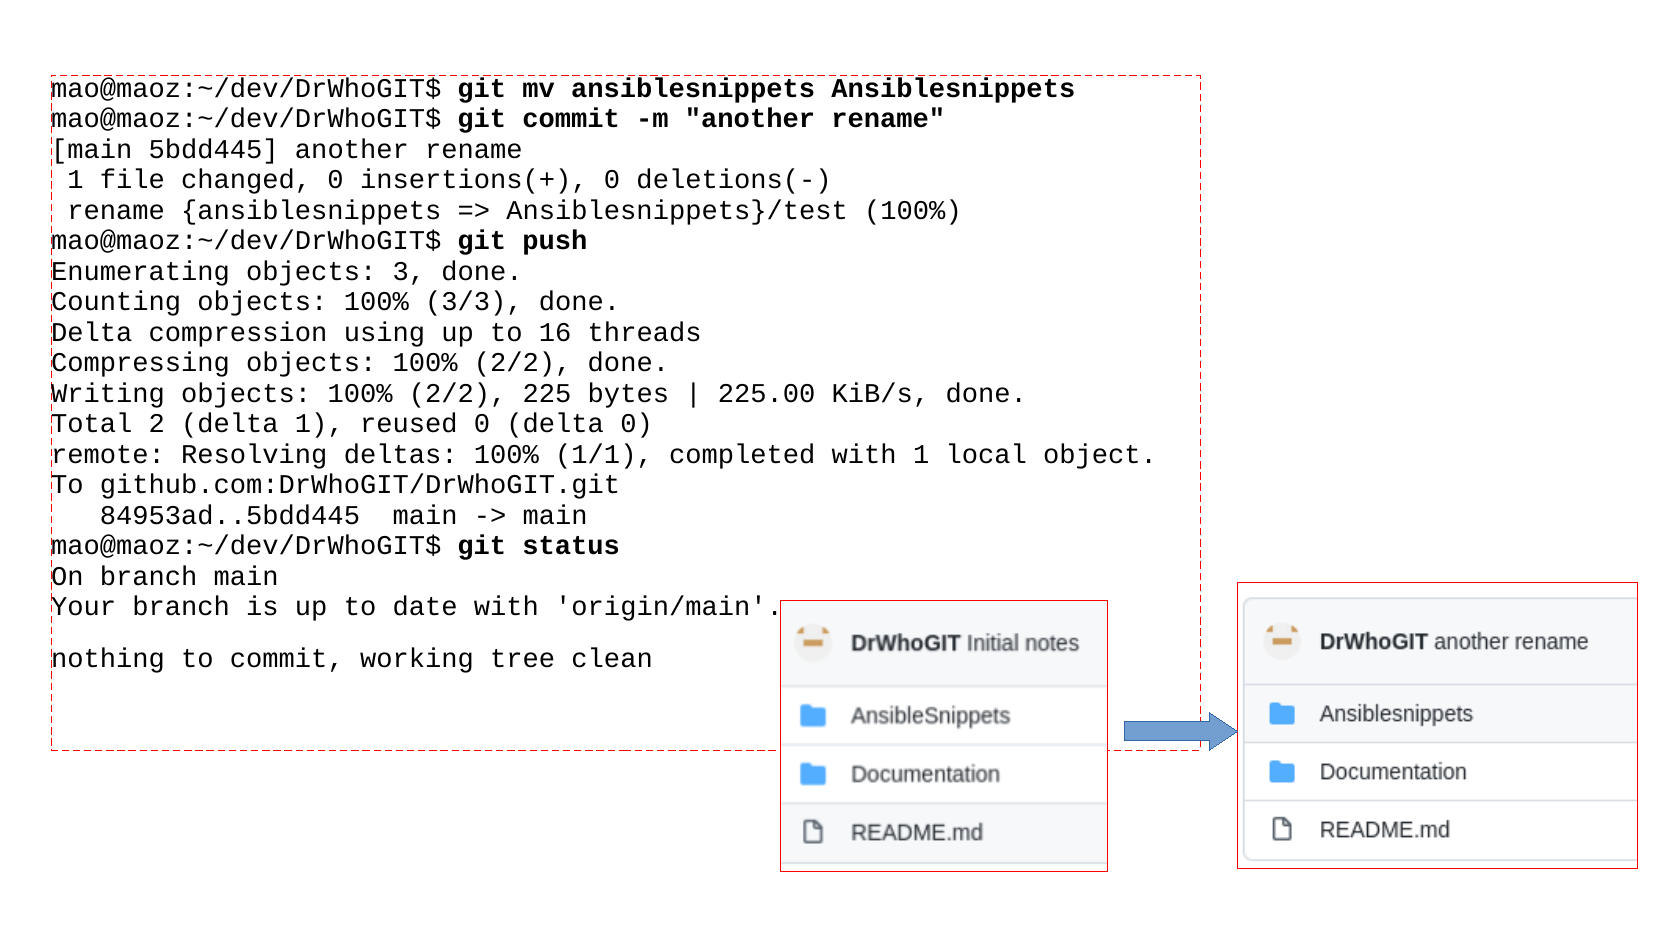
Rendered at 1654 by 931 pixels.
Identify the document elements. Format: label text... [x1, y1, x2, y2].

text_box mao@maoz:~/dev/DrWhoGIT$ git mv ansiblesnippets Ansiblesnippets mao@maoz:~/dev/DrWhoGIT$ git commit -m "another rename" [main 5bdd445] another rename 1 file changed, 0 insertions(+), 0 deletions(-) rename {ansiblesnippets => Ansiblesnippets}/test (100%) mao@maoz:~/dev/DrWhoGIT$ git push Enumerating objects: 3, done. Counting objects: 100% (3/3), done. Delta compression using up to 16 threads Compressing objects: 100% (2/2), done. Writing objects: 100% (2/2), 225 bytes | 225.00 KiB/s, done. Total 2 (delta 1), reused 0 (delta 0) remote: Resolving deltas: 100% (1/1), completed with 1 local object. To github.com:DrWhoGIT/DrWhoGIT.git 84953ad..5bdd445 main -> main mao@maoz:~/dev/DrWhoGIT$ git status On branch main Your branch is up to date with 'origin/main'. nothing to commit, working tree clean [51, 75, 1201, 751]
picture [1237, 582, 1638, 869]
picture [780, 599, 1108, 872]
text_box [1124, 712, 1238, 751]
